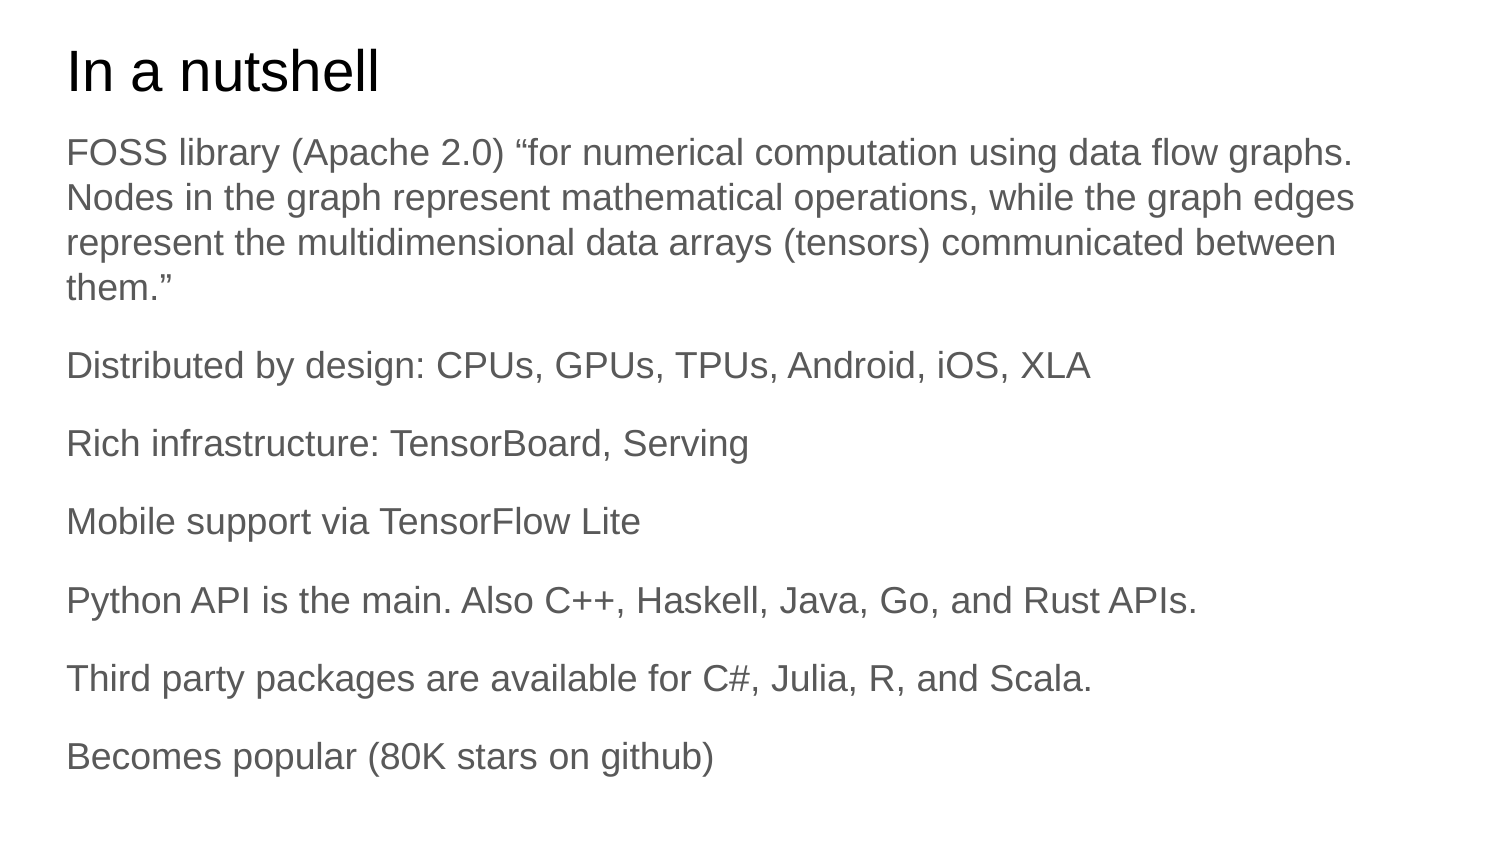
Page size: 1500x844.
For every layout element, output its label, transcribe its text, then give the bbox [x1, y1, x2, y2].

list FOSS library (Apache 2.0) “for numerical computation using data flow graphs. Nodes in the graph represent mathematical operations, while the graph edges represent the multidimensional data arrays (tensors) communicated between them.” Distributed by design: CPUs, GPUs, TPUs, Android, iOS, XLA Rich infrastructure: TensorBoard, Serving Mobile support via TensorFlow Lite Python API is the main. Also C++, Haskell, Java, Go, and Rust APIs. Third party packages are available for C#, Julia, R, and Scala. Becomes popular (80K stars on github) [51, 112, 1449, 790]
title In a nutshell [51, 18, 1449, 112]
